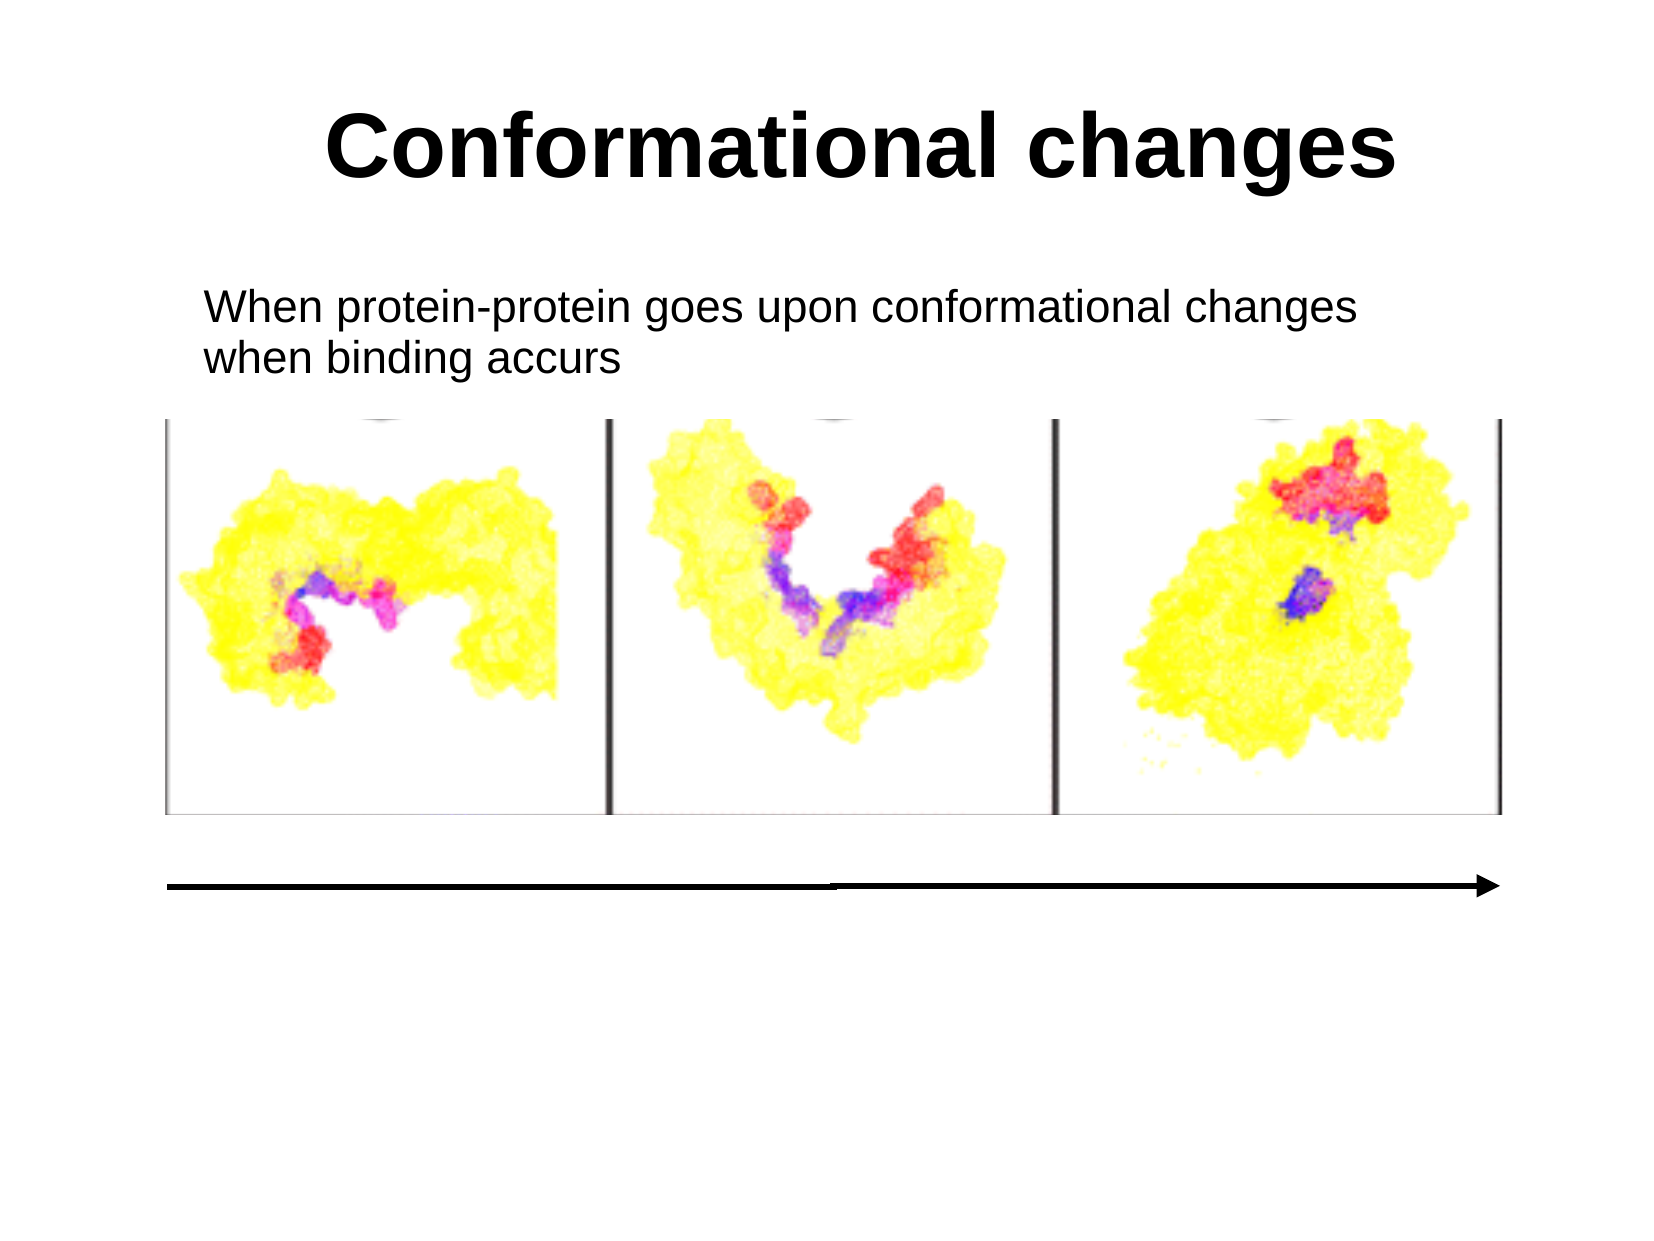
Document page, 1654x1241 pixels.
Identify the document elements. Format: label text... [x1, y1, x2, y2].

text_box When protein-protein goes upon conformational changes when binding accurs [188, 273, 1493, 391]
picture [165, 419, 1503, 815]
text_box Conformational changes [307, 87, 1418, 273]
